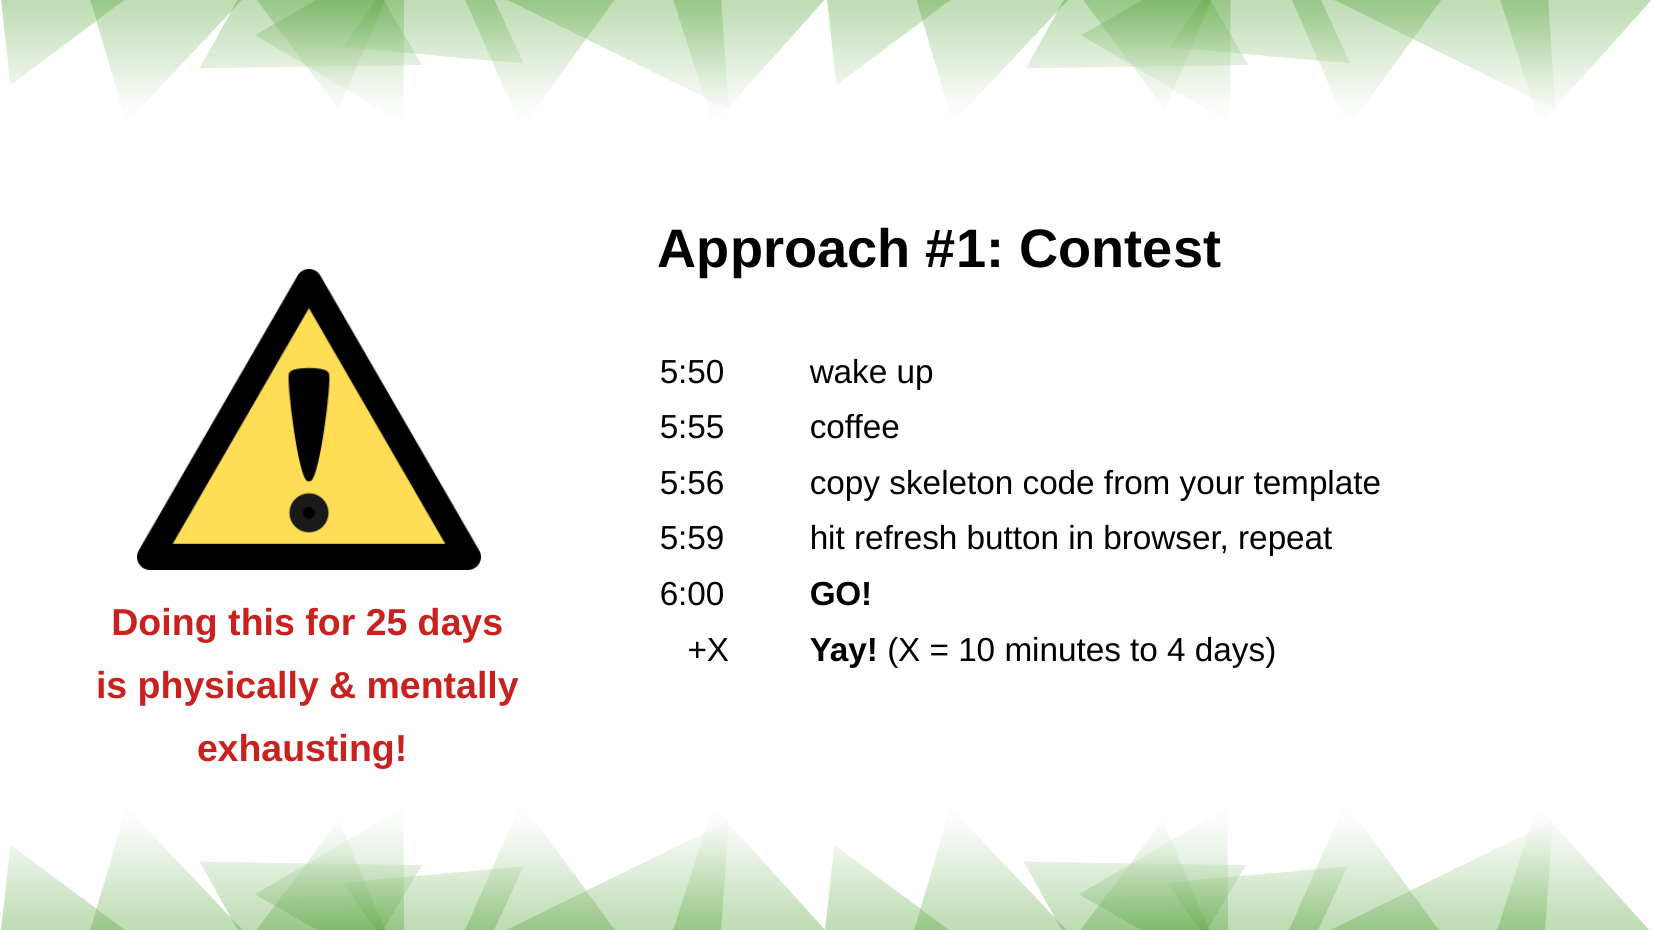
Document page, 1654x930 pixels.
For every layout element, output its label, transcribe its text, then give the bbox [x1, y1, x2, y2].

picture [0, 802, 1651, 930]
text_box 5:50 wake up 5:55 coffee 5:56 copy skeleton code from your template 5:59 hit refresh button in browser, repeat 6:00 GO! +X Yay! (X = 10 minutes to 4 days) [645, 327, 1636, 676]
picture [137, 269, 481, 571]
title Approach #1: Contest [657, 195, 1524, 301]
text_box Doing this for 25 days is physically & mentally exhausting! [75, 573, 541, 778]
picture [0, 0, 1653, 128]
